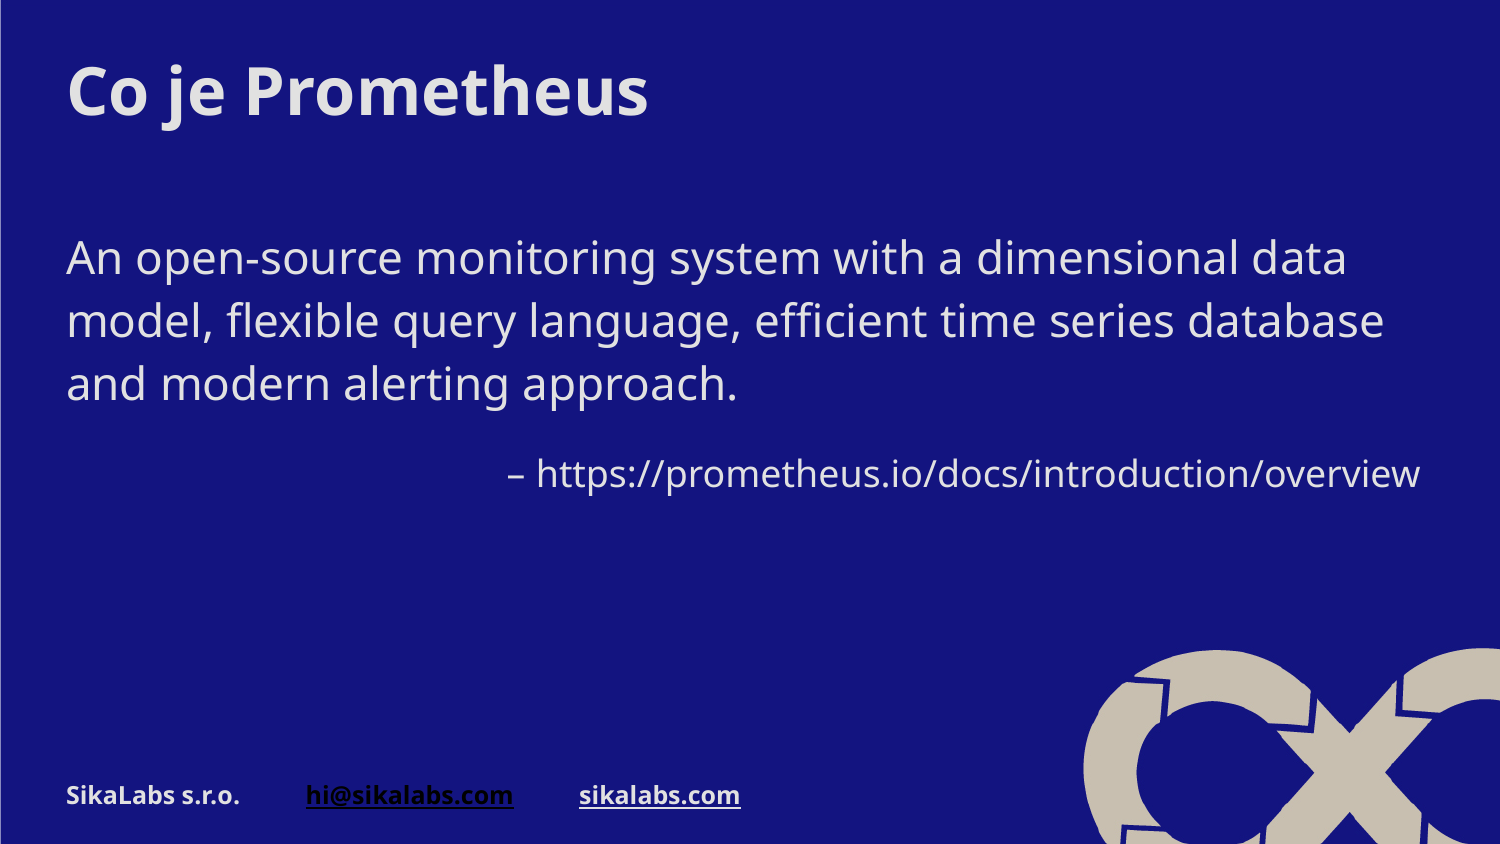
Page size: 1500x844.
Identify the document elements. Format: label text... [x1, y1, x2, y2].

picture [0, 0, 1500, 844]
title Co je Prometheus [51, 33, 1449, 128]
list An open-source monitoring system with a dimensional data model, flexible query language, efficient time series database and modern alerting approach. – https://prometheus.io/docs/introduction/overview [51, 205, 1437, 688]
